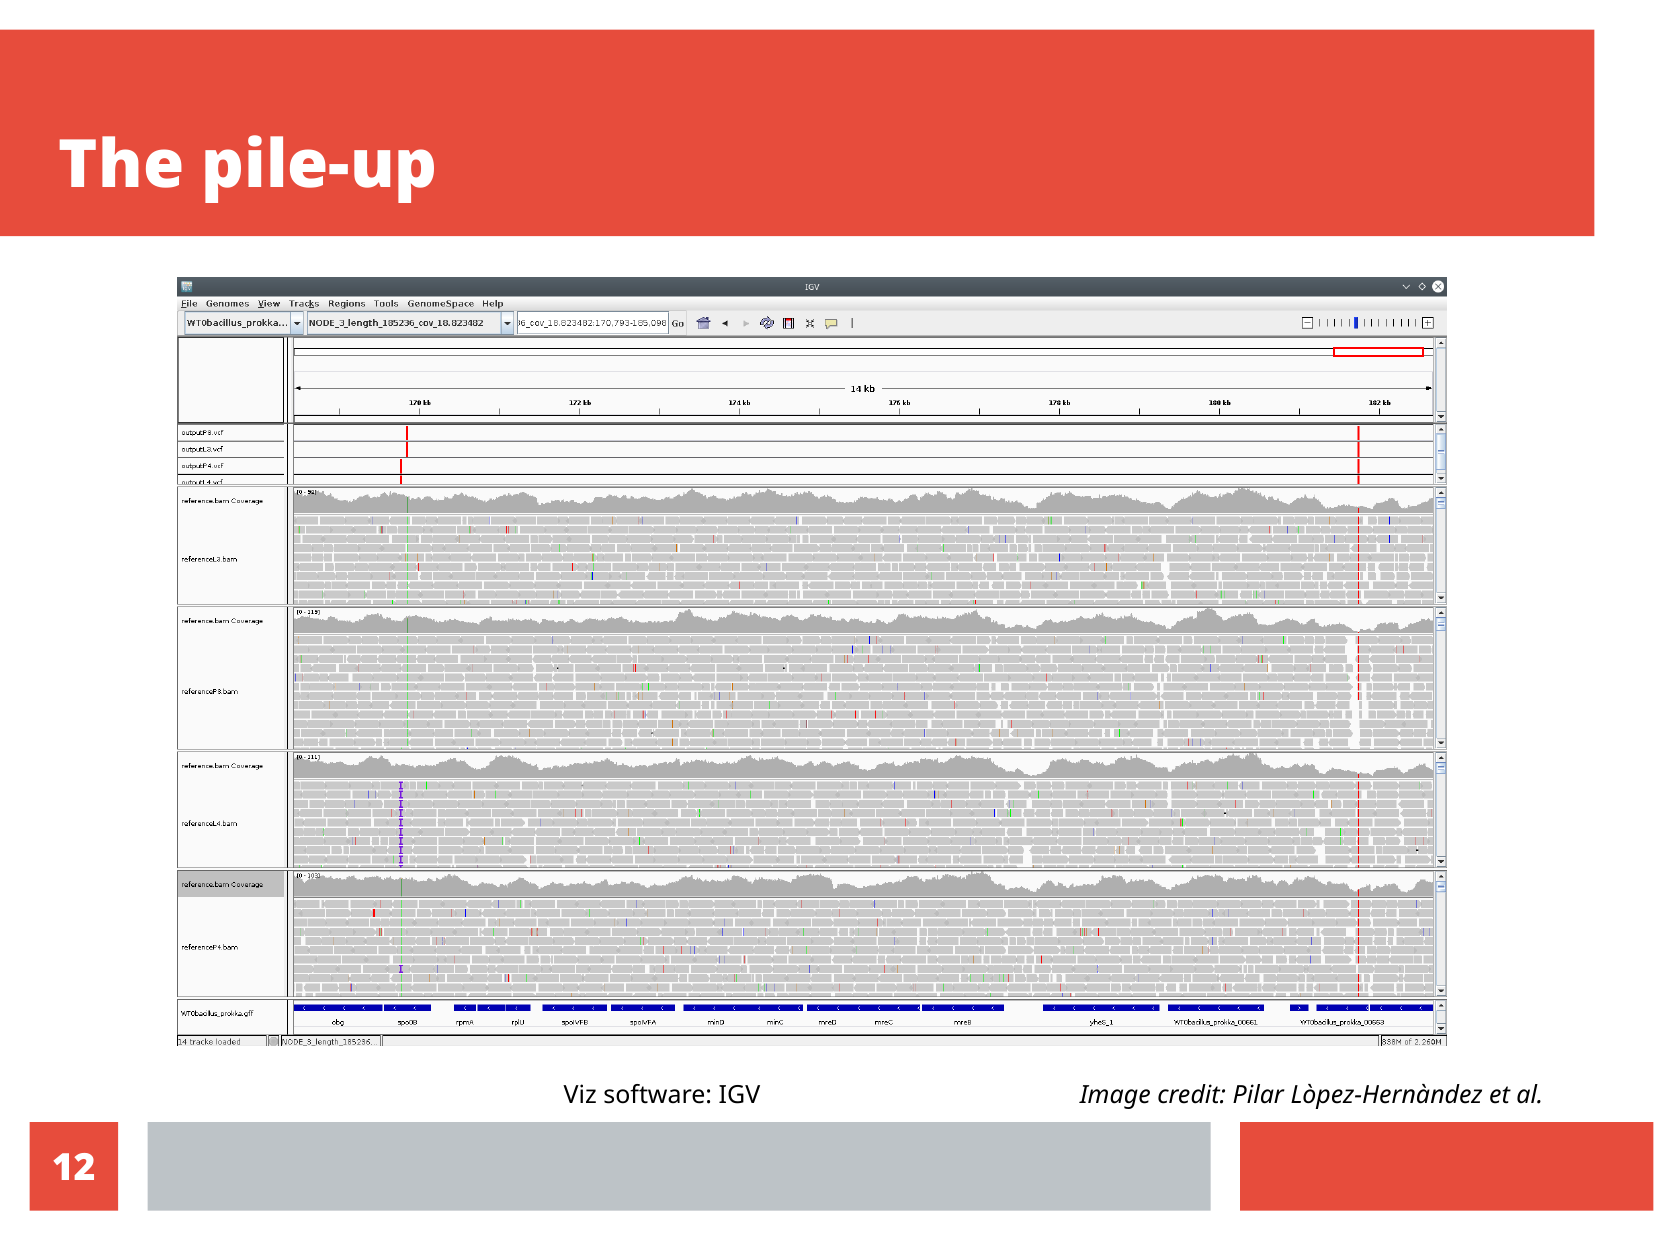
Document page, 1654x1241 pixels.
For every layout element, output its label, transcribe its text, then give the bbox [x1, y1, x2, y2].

picture [177, 277, 1447, 1046]
text_box Image credit: Pilar Lòpez-Hernàndez et al. [1065, 1068, 1594, 1118]
title The pile-up [59, 59, 1595, 207]
text_box Viz software: IGV [548, 1068, 879, 1118]
